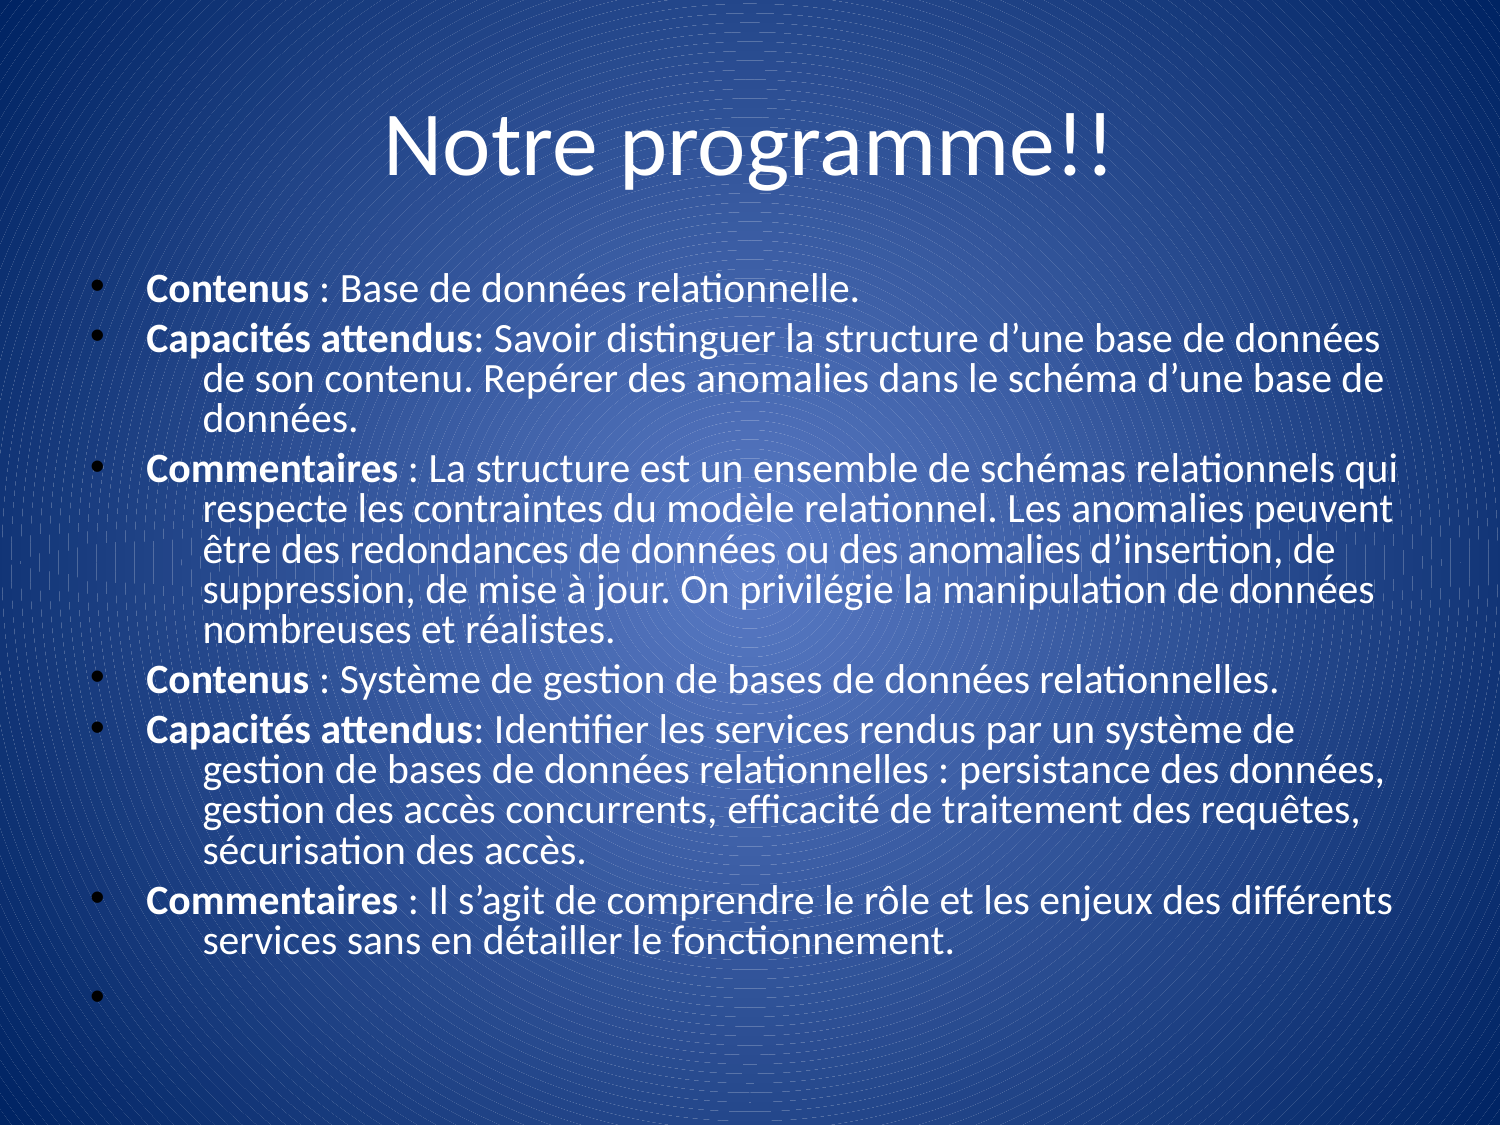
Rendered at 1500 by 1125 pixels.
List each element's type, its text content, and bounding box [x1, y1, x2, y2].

list Contenus : Base de données relationnelle. Capacités attendus: Savoir distinguer la structure d’une base de données de son contenu. Repérer des anomalies dans le schéma d’une base de données. Commentaires : La structure est un ensemble de schémas relationnels qui respecte les contraintes du modèle relationnel. Les anomalies peuvent être des redondances de données ou des anomalies d’insertion, de suppression, de mise à jour. On privilégie la manipulation de données nombreuses et réalistes. Contenus : Système de gestion de bases de données relationnelles. Capacités attendus: Identifier les services rendus par un système de gestion de bases de données relationnelles : persistance des données, gestion des accès concurrents, efficacité de traitement des requêtes, sécurisation des accès. Commentaires : Il s’agit de comprendre le rôle et les enjeux des différents services sans en détailler le fonctionnement. [75, 262, 1426, 1005]
title Notre programme!! [75, 45, 1426, 233]
